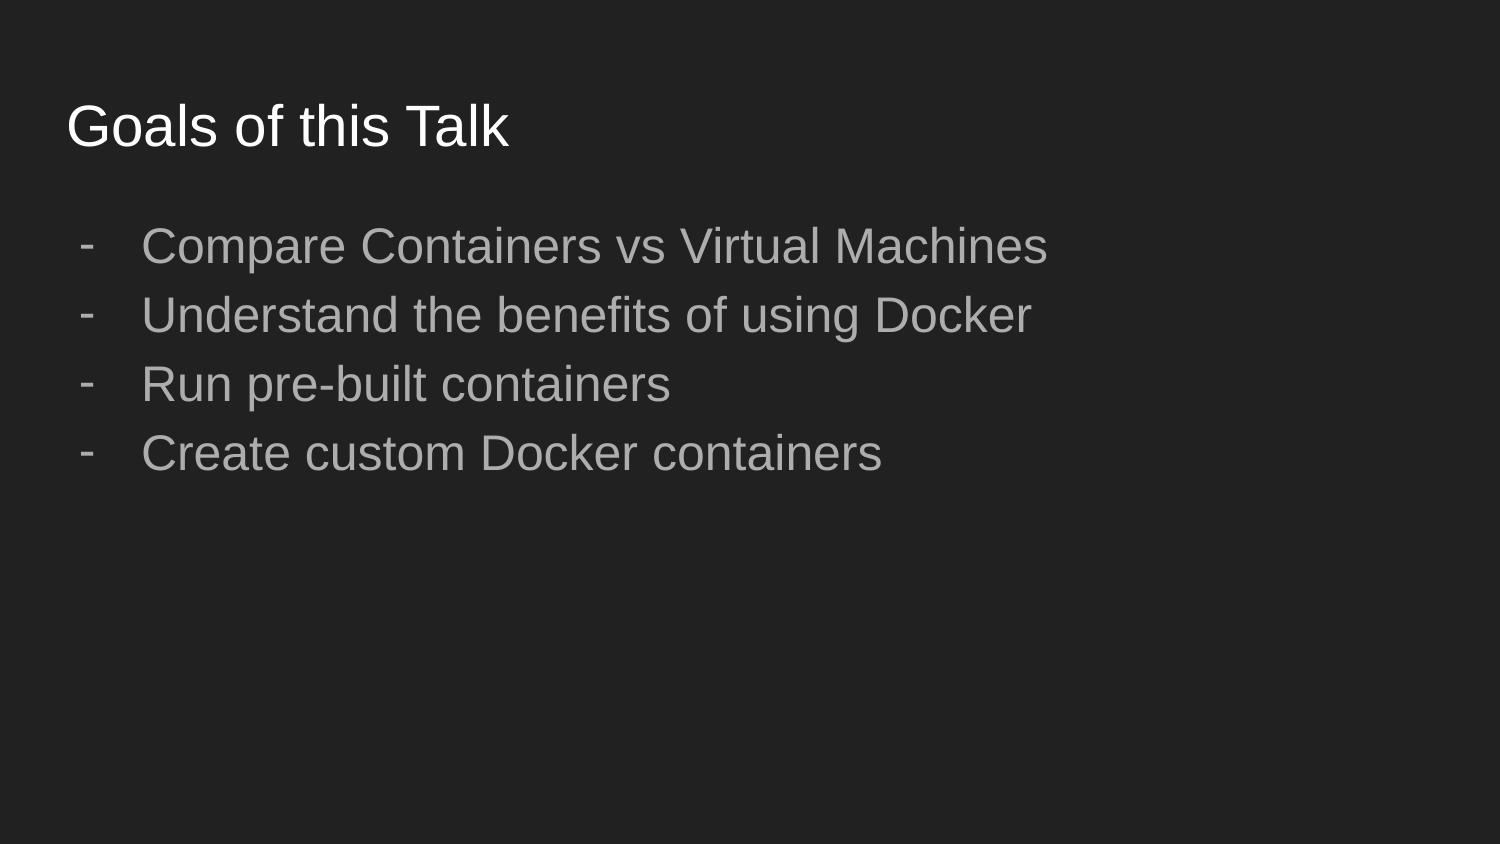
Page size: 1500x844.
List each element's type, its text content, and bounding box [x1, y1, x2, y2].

title Goals of this Talk [51, 72, 1449, 167]
list Compare Containers vs Virtual Machines Understand the benefits of using Docker Run pre-built containers Create custom Docker containers [51, 189, 1449, 750]
